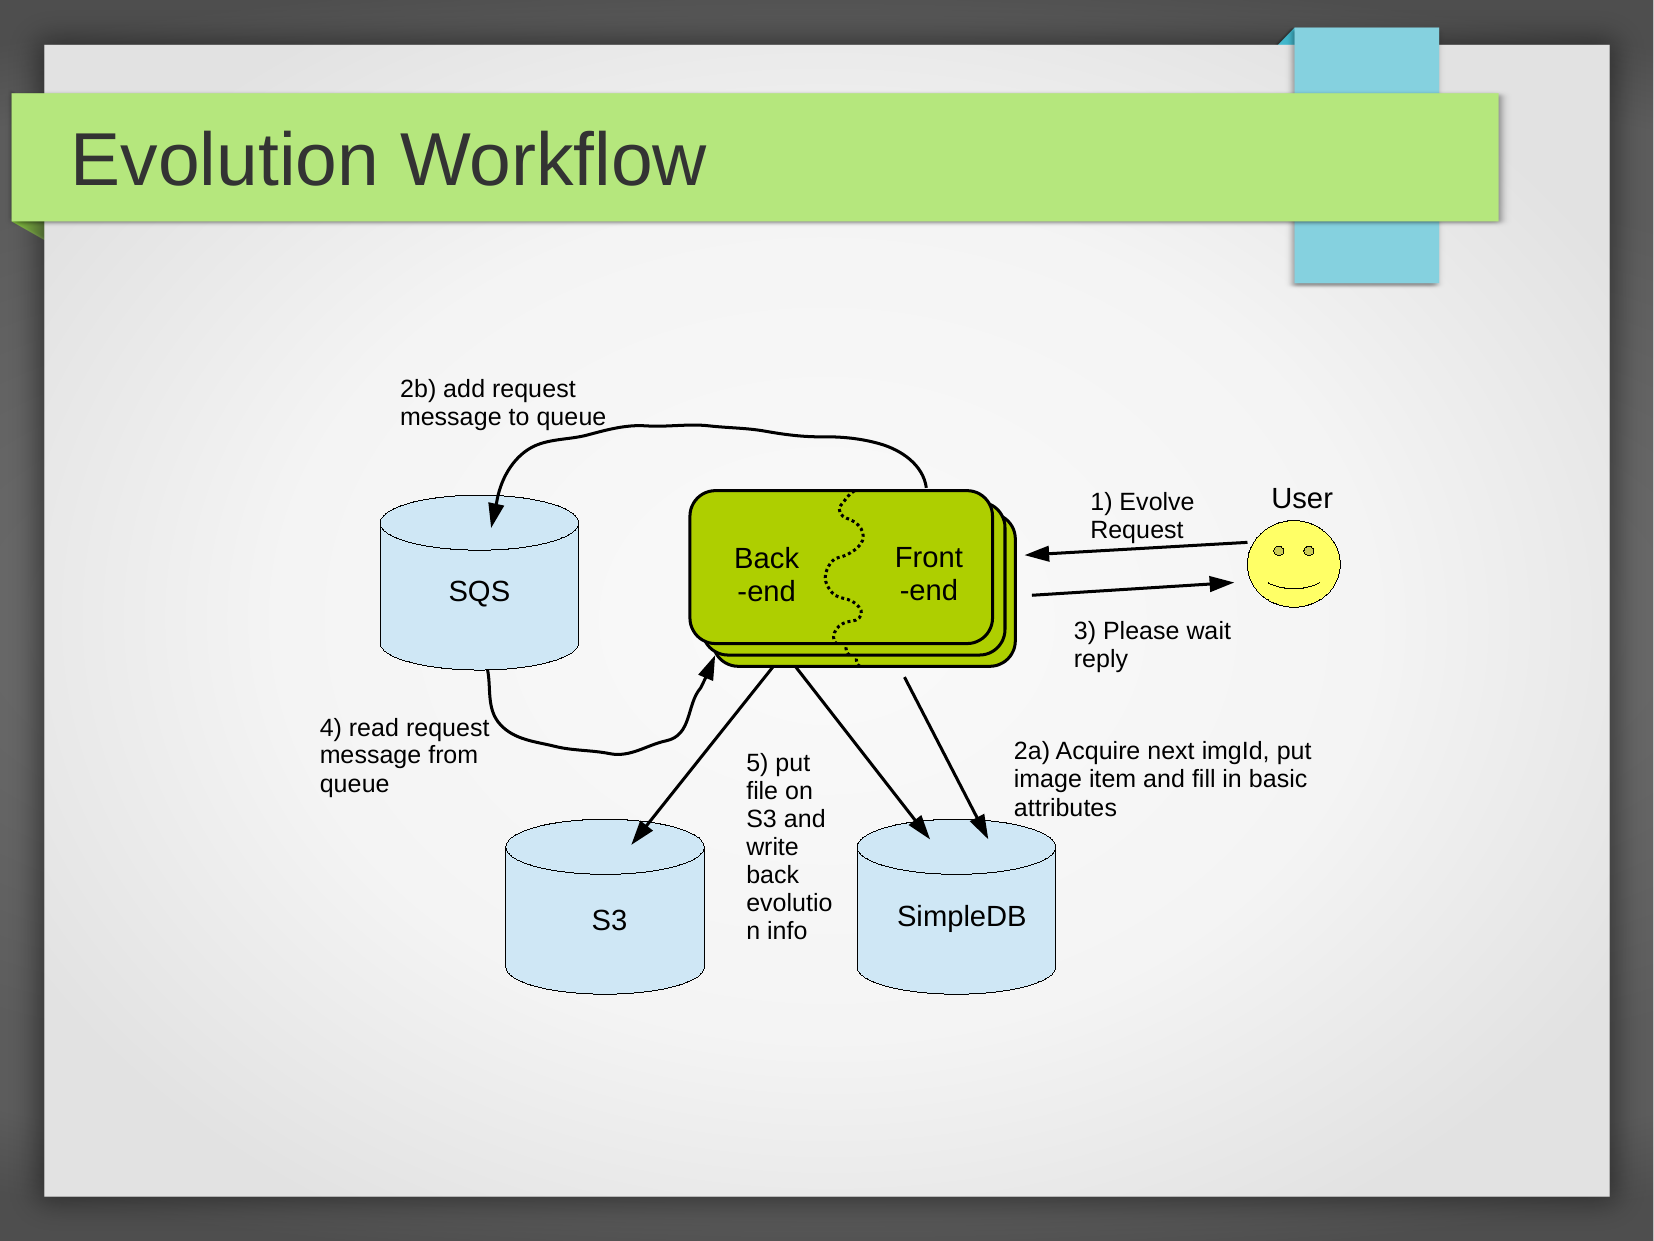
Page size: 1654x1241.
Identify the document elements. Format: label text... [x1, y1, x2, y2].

picture [0, 0, 1654, 1241]
text_box [1247, 538, 1341, 608]
text_box [858, 819, 1056, 995]
text_box S3 [534, 896, 685, 964]
text_box Front-end [877, 533, 982, 666]
text_box Back-end [714, 534, 819, 667]
text_box [689, 490, 1016, 667]
text_box 2a) Acquire next imgId, put image item and fill in basic attributes [999, 729, 1388, 845]
text_box 4) read request message from queue [303, 704, 566, 823]
text_box 3) Please wait reply [1059, 609, 1249, 700]
text_box [380, 495, 579, 671]
text_box 2b) add request message to queue [385, 367, 676, 451]
text_box [505, 819, 705, 995]
text_box SimpleDB [875, 892, 1048, 965]
text_box SQS [423, 567, 535, 640]
text_box User [1256, 474, 1396, 557]
text_box 1) Evolve Request [1075, 480, 1222, 596]
title Evolution Workflow [70, 106, 1229, 213]
text_box 5) put file on S3 and write back evolution info [731, 741, 858, 1021]
